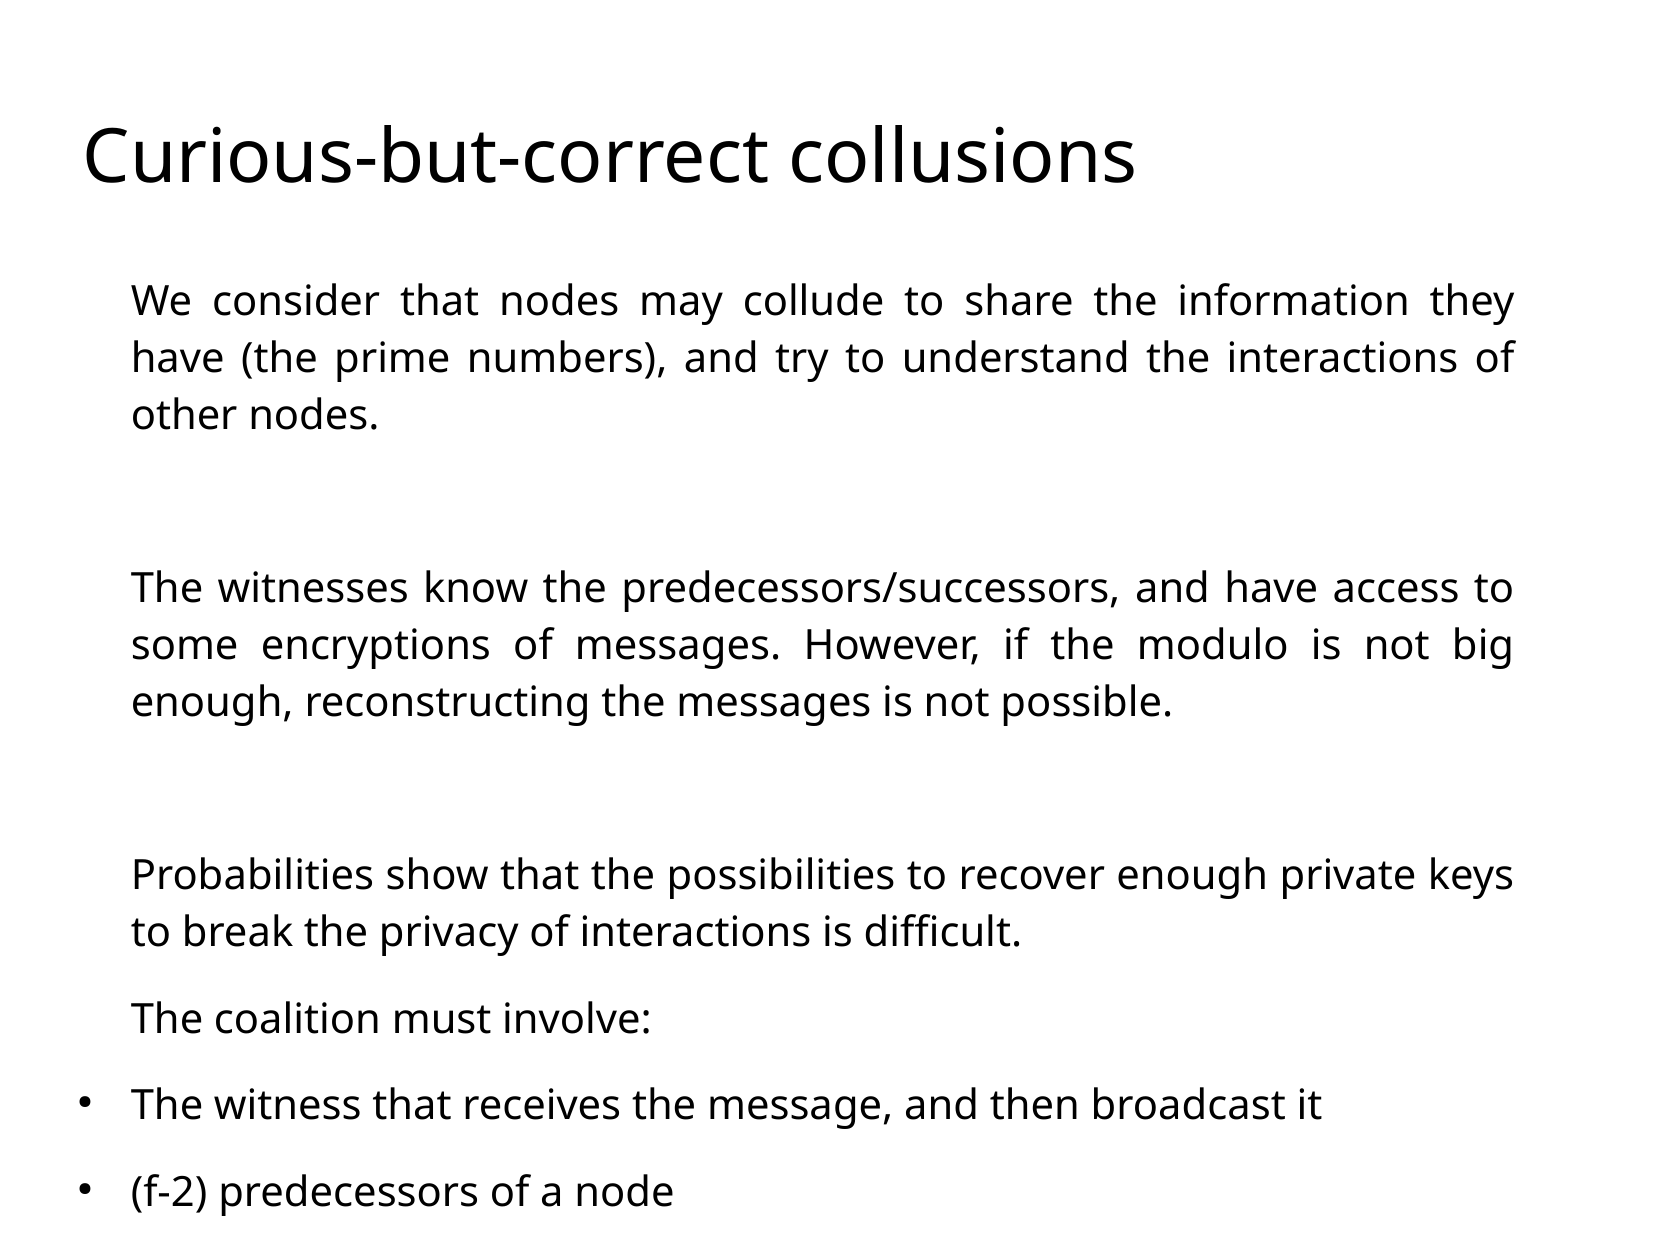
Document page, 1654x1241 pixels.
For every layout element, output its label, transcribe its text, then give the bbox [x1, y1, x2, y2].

title Curious-but-correct collusions [82, 49, 1571, 257]
list We consider that nodes may collude to share the information they have (the prime numbers), and try to understand the interactions of other nodes. The witnesses know the predecessors/successors, and have access to some encryptions of messages. However, if the modulo is not big enough, reconstructing the messages is not possible. Probabilities show that the possibilities to recover enough private keys to break the privacy of interactions is difficult. The coalition must involve: The witness that receives the message, and then broadcast it (f-2) predecessors of a node [59, 270, 1516, 1176]
